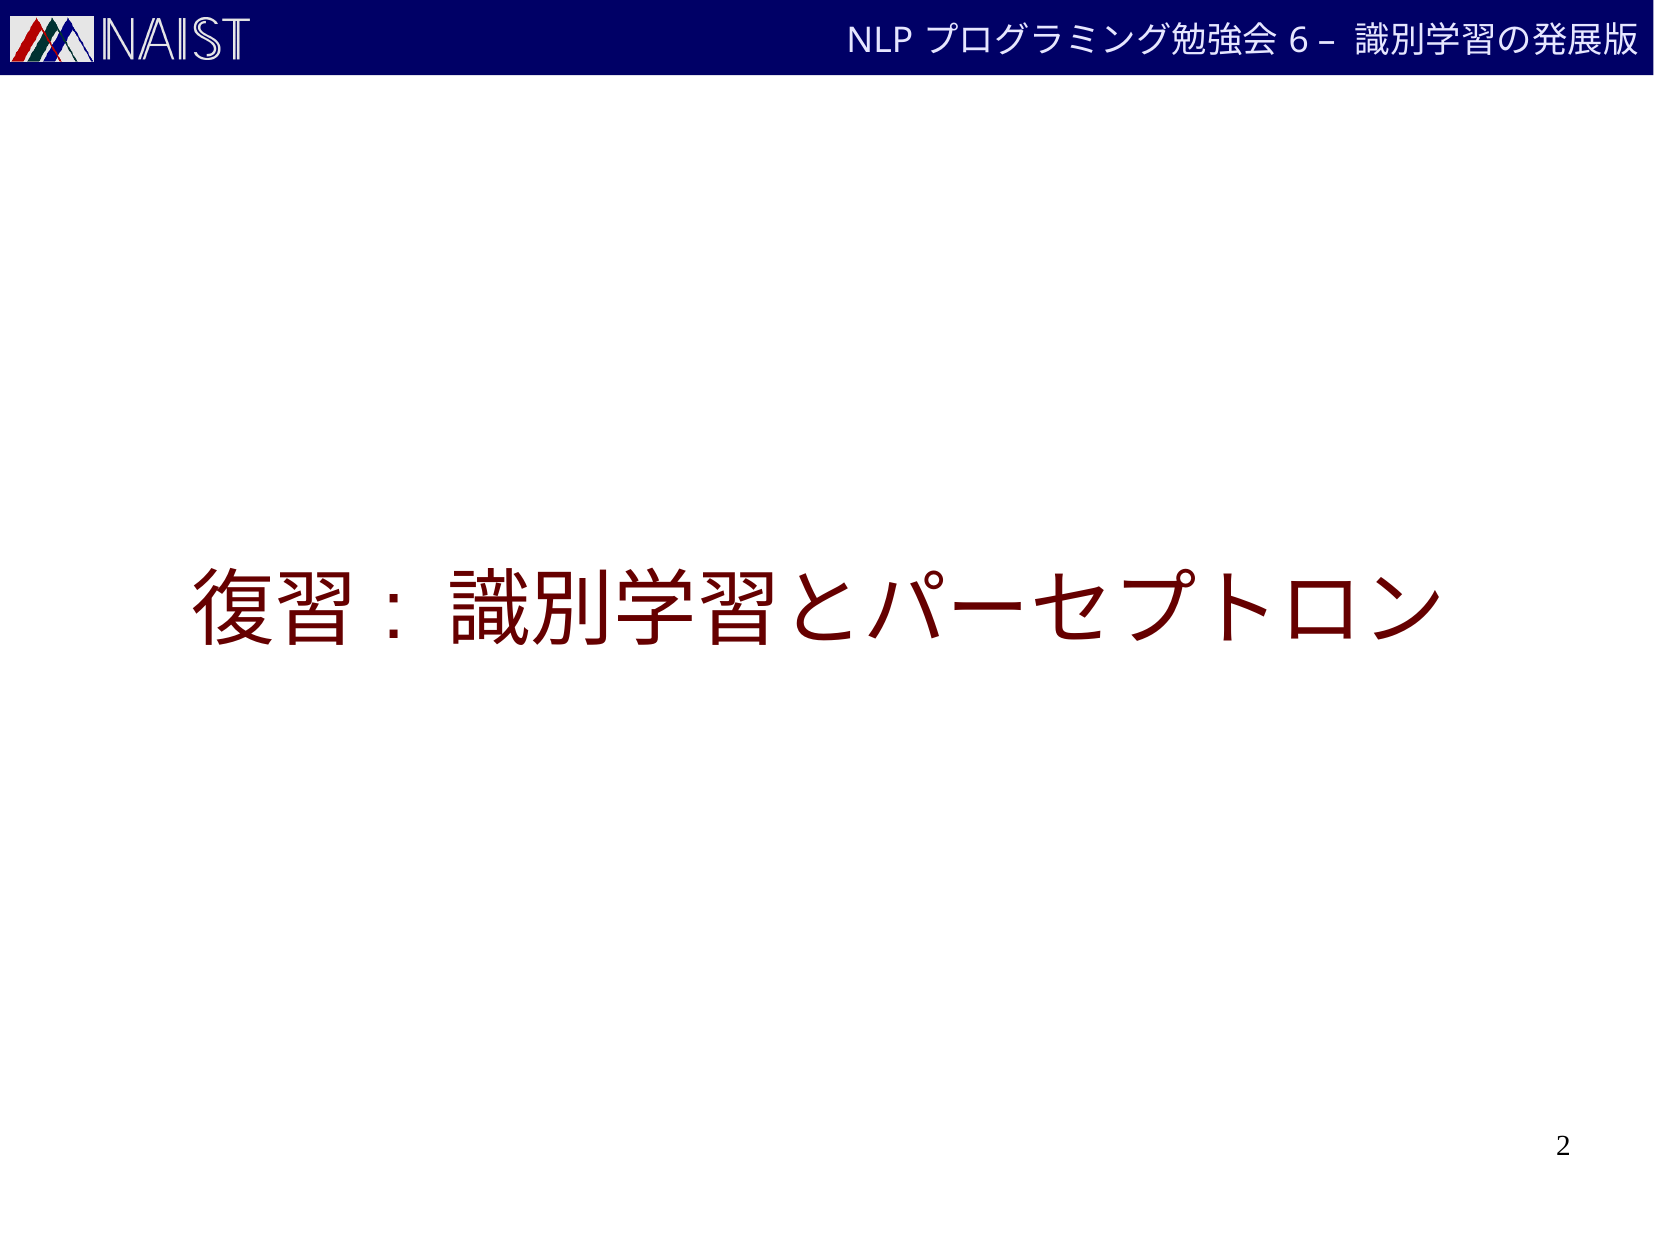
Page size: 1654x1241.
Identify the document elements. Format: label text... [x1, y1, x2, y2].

picture [102, 17, 251, 60]
picture [10, 16, 94, 62]
title 復習: 識別学習とパーセプトロン [75, 506, 1564, 698]
